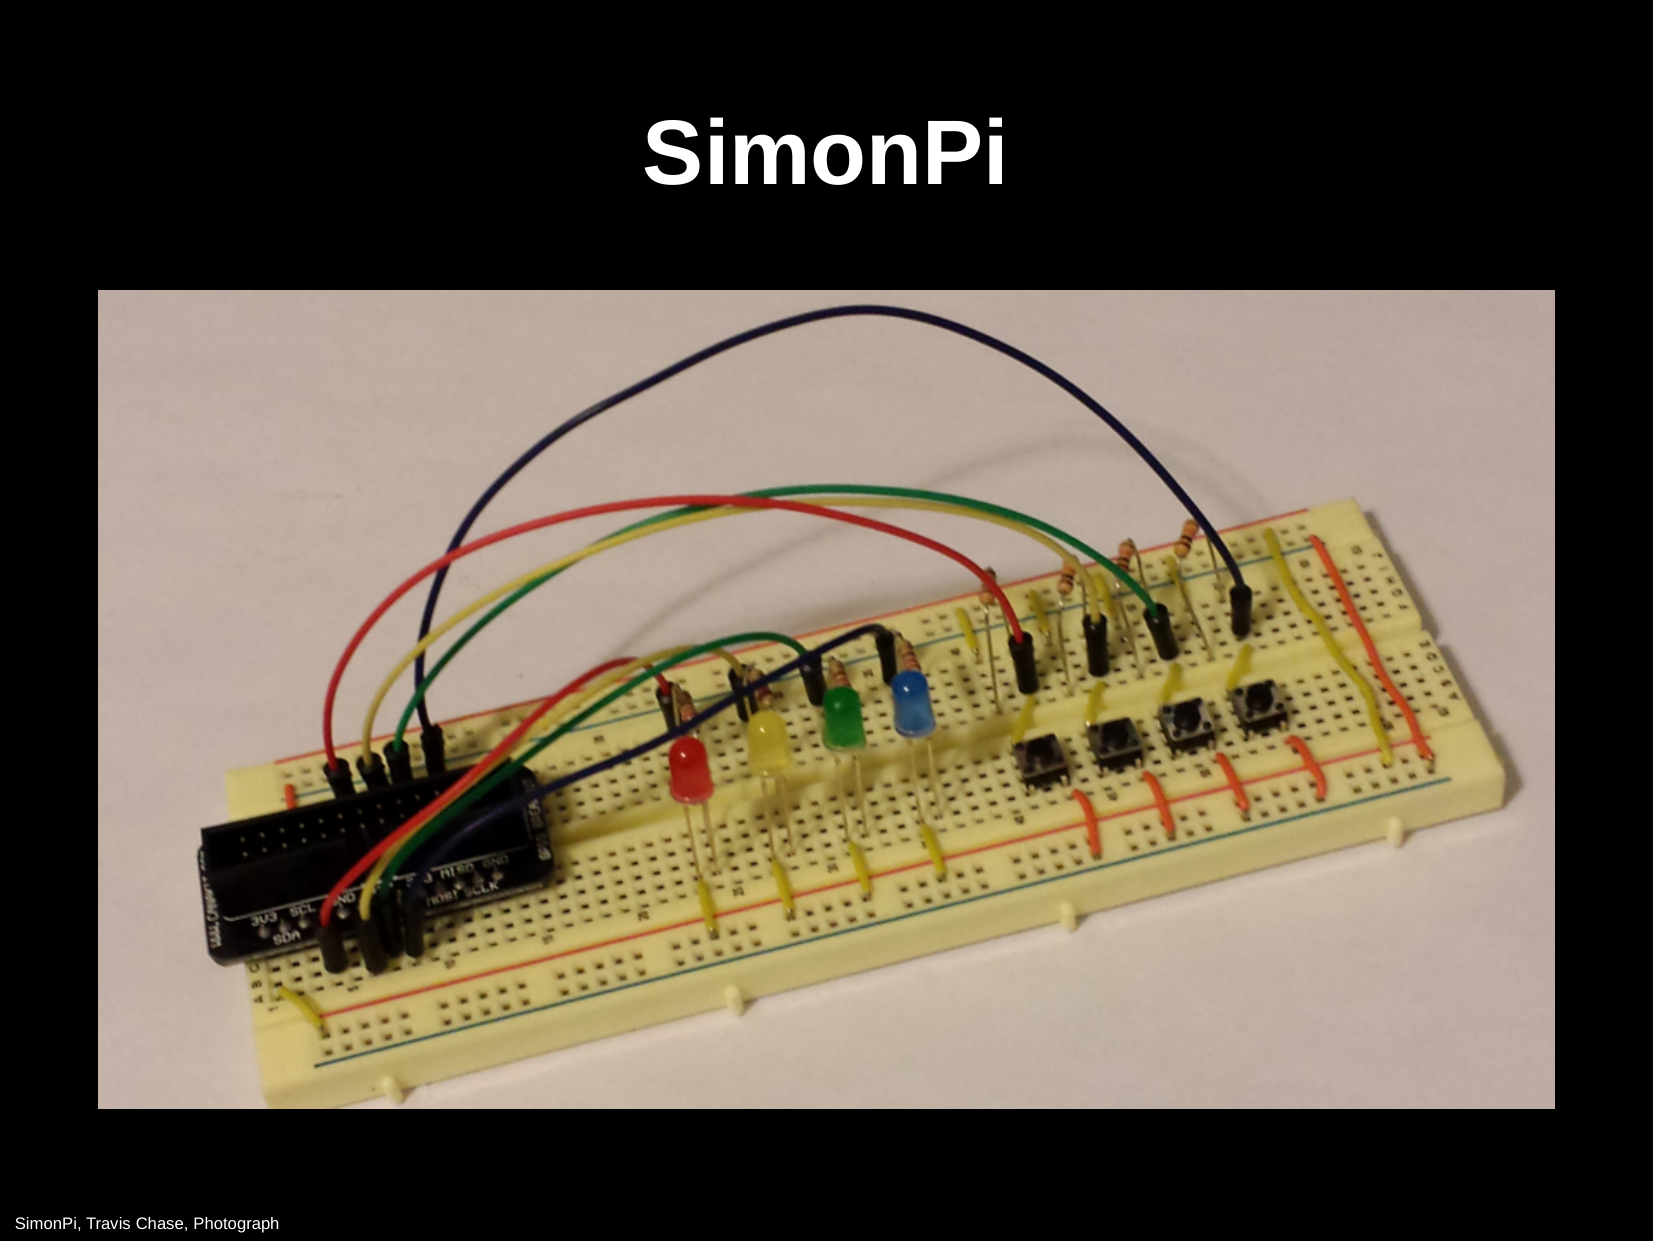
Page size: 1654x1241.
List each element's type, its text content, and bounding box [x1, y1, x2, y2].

title SimonPi [82, 49, 1571, 257]
picture [98, 290, 1555, 1109]
text_box SimonPi, Travis Chase, Photograph [0, 1206, 294, 1241]
